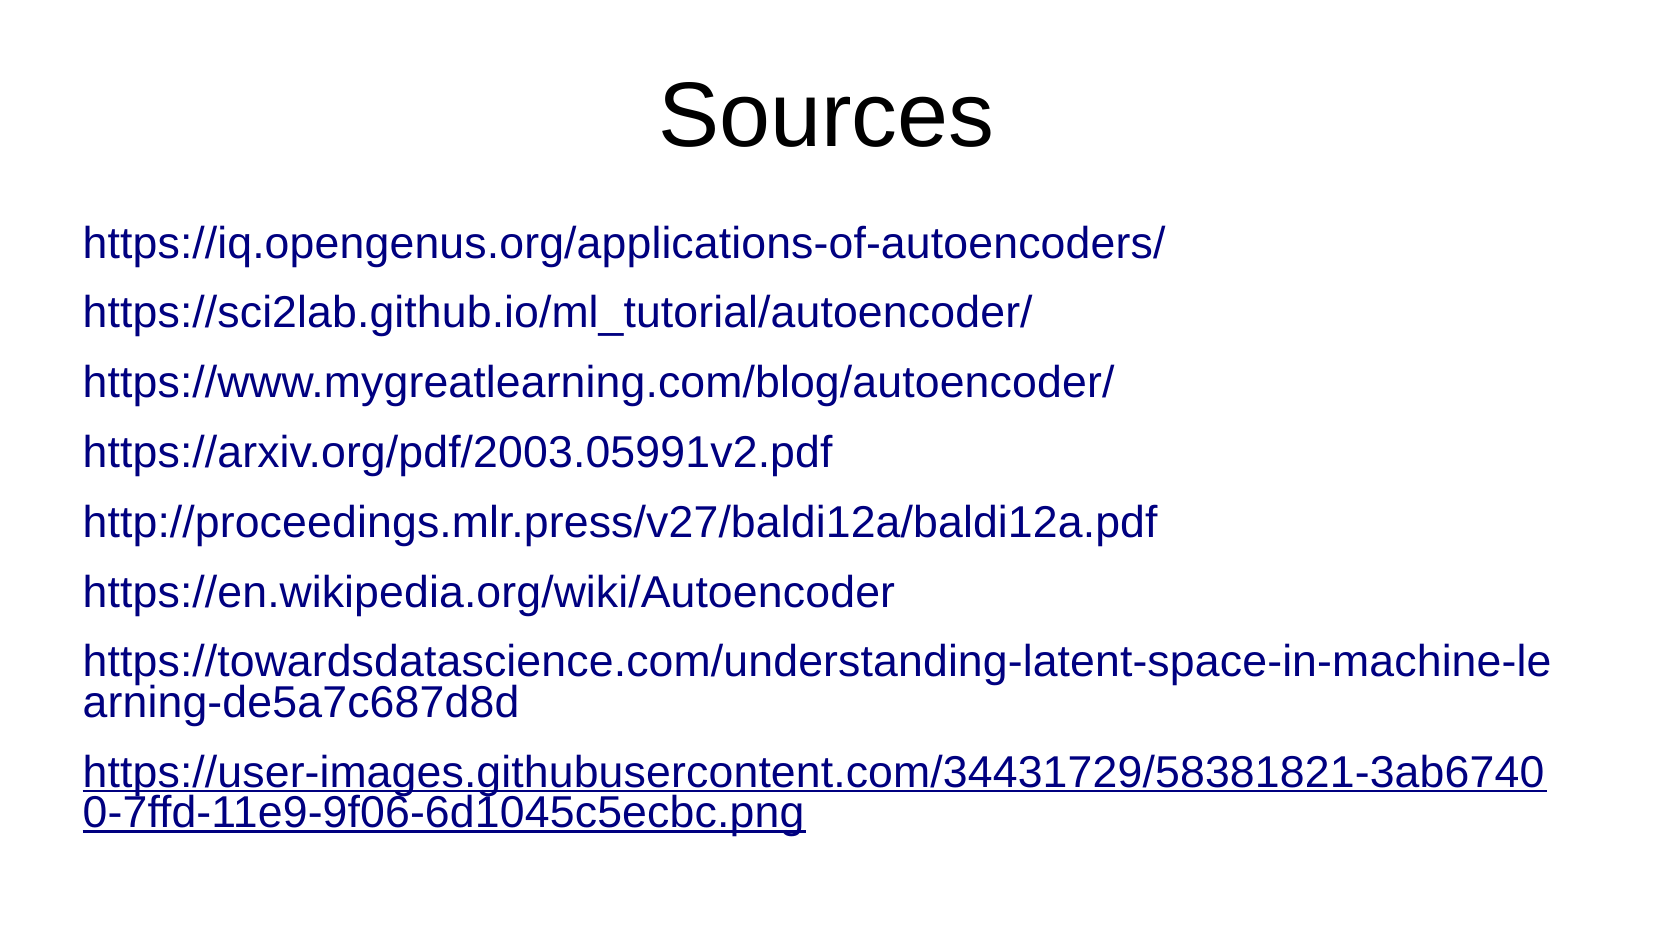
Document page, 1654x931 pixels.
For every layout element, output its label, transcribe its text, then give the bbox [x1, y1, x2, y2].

list https://iq.opengenus.org/applications-of-autoencoders/ https://sci2lab.github.io/ml_tutorial/autoencoder/ https://www.mygreatlearning.com/blog/autoencoder/ https://arxiv.org/pdf/2003.05991v2.pdf http://proceedings.mlr.press/v27/baldi12a/baldi12a.pdf https://en.wikipedia.org/wiki/Autoencoder https://towardsdatascience.com/understanding-latent-space-in-machine-learning-de5a7c687d8d https://user-images.githubusercontent.com/34431729/58381821-3ab67400-7ffd-11e9-9f06-6d1045c5ecbc.png [82, 217, 1571, 758]
title Sources [82, 37, 1571, 193]
